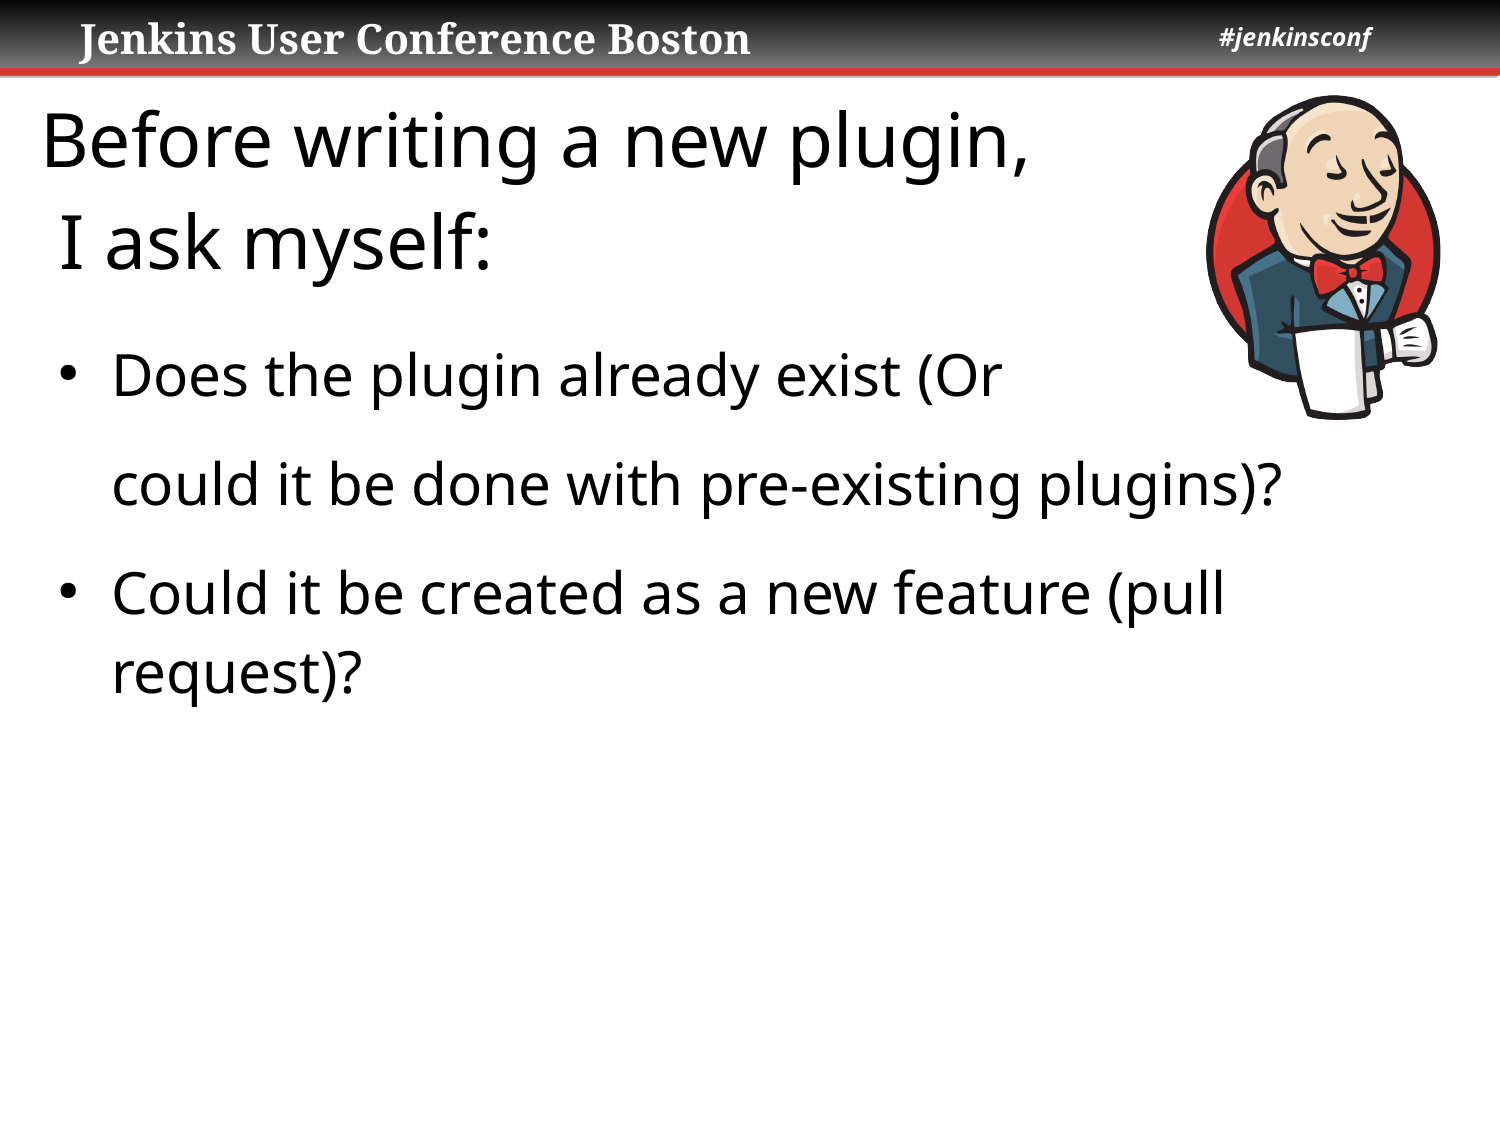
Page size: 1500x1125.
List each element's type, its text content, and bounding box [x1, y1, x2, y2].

picture [1206, 95, 1441, 420]
title Before writing a new plugin, I ask myself: [40, 95, 1425, 283]
list Does the plugin already exist (Or could it be done with pre-existing plugins)? Could it be created as a new feature (pull request)? [40, 334, 1396, 1043]
